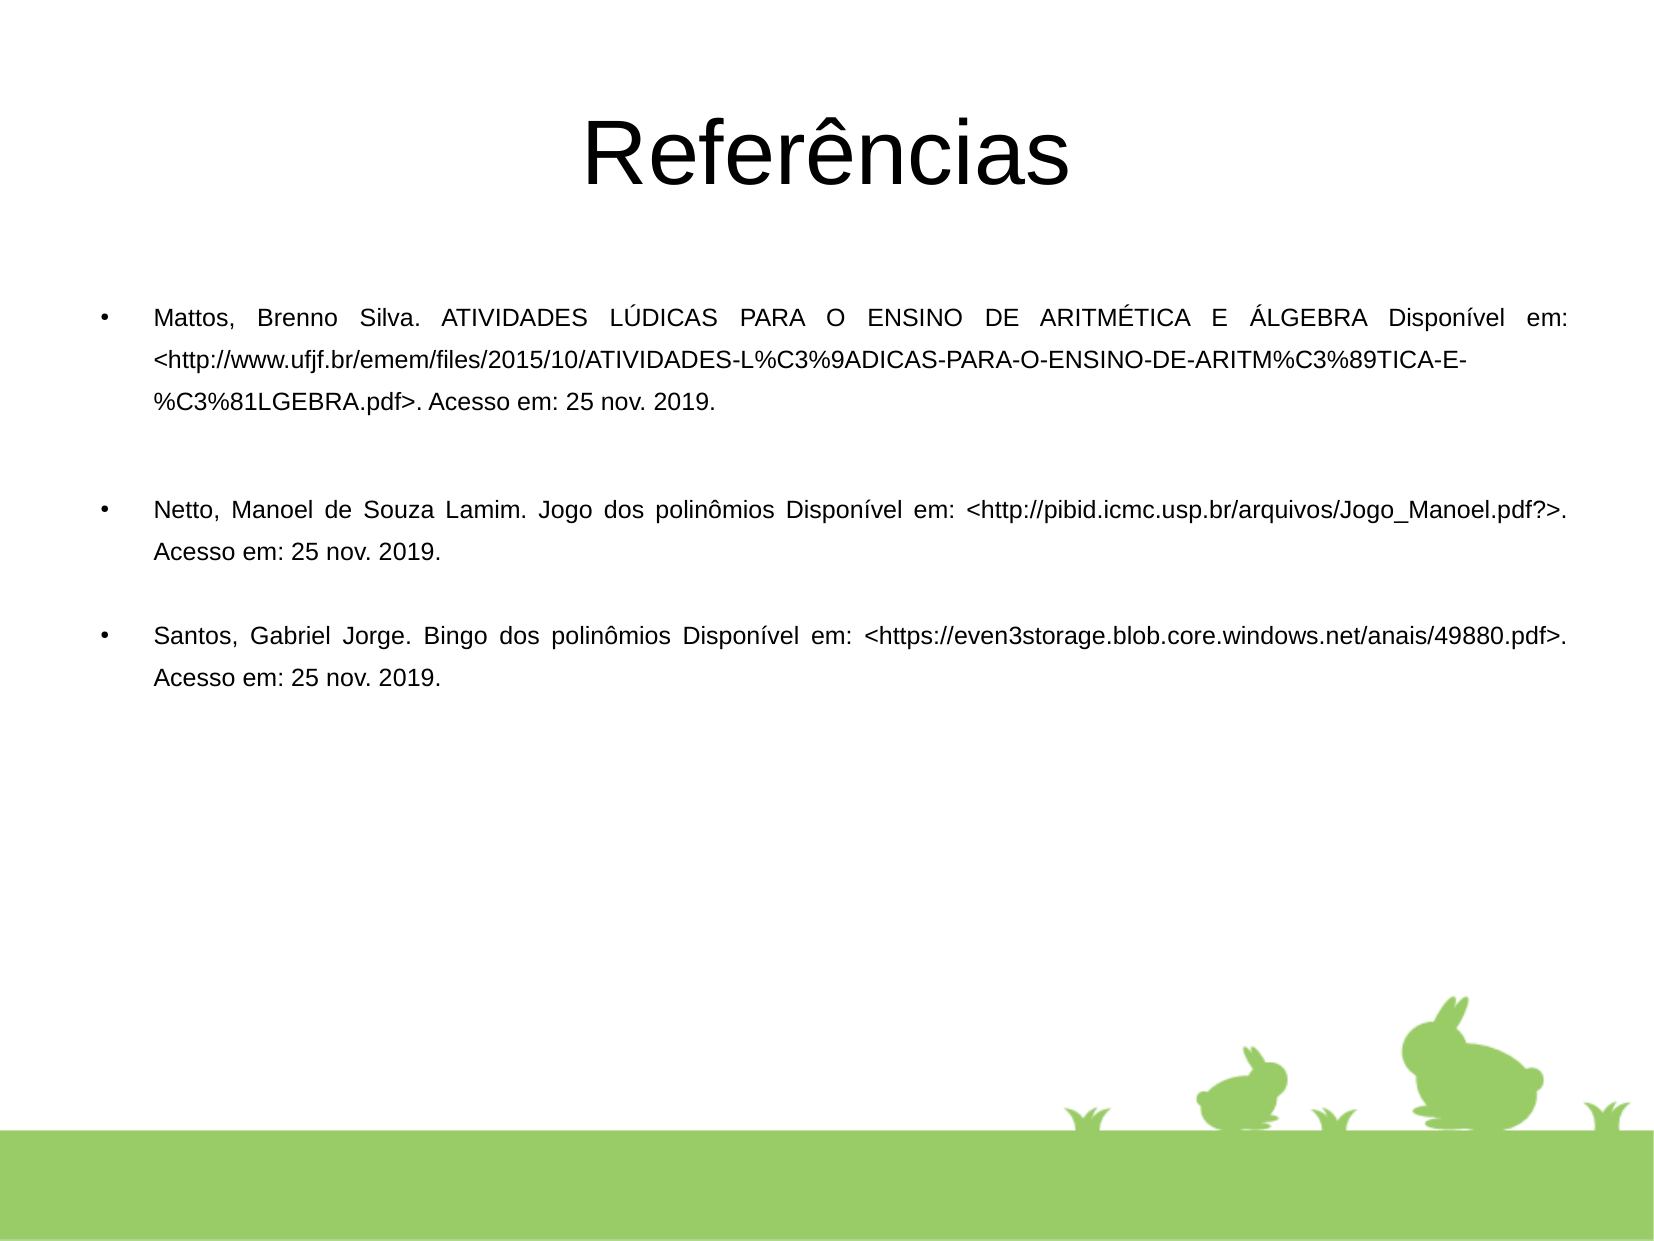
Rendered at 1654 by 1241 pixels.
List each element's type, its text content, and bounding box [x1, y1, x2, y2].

picture [0, 0, 1654, 1241]
list Mattos, Brenno Silva. ATIVIDADES LÚDICAS PARA O ENSINO DE ARITMÉTICA E ÁLGEBRA Disponível em: <http://www.ufjf.br/emem/files/2015/10/ATIVIDADES-L%C3%9ADICAS-PARA-O-ENSINO-DE-ARITM%C3%89TICA-E-%C3%81LGEBRA.pdf>. Acesso em: 25 nov. 2019. Netto, Manoel de Souza Lamim. Jogo dos polinômios Disponível em: <http://pibid.icmc.usp.br/arquivos/Jogo_Manoel.pdf?>. Acesso em: 25 nov. 2019. Santos, Gabriel Jorge. Bingo dos polinômios Disponível em: <https://even3storage.blob.core.windows.net/anais/49880.pdf>. Acesso em: 25 nov. 2019. [82, 290, 1571, 1010]
title Referências [82, 49, 1571, 257]
